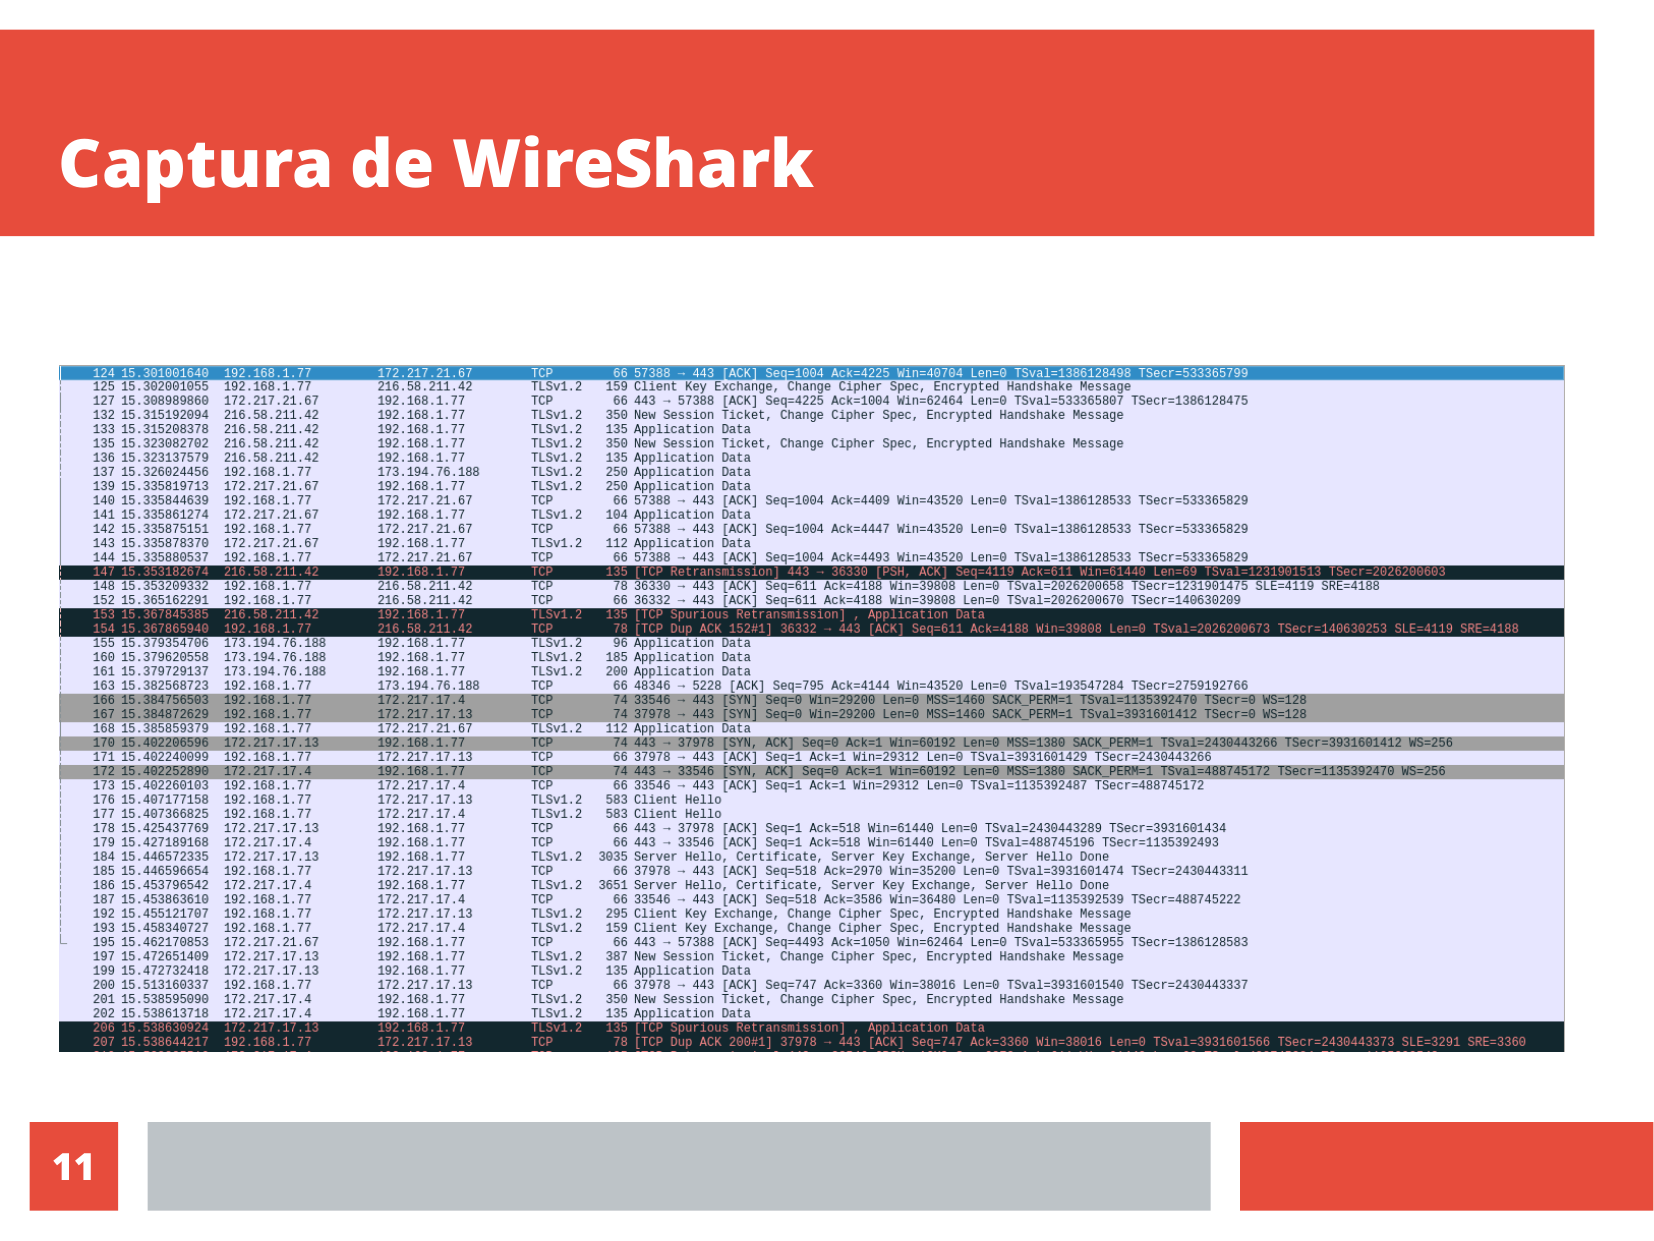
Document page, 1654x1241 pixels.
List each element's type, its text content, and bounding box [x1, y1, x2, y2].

title Captura de WireShark [59, 59, 1595, 207]
picture [59, 365, 1565, 1053]
